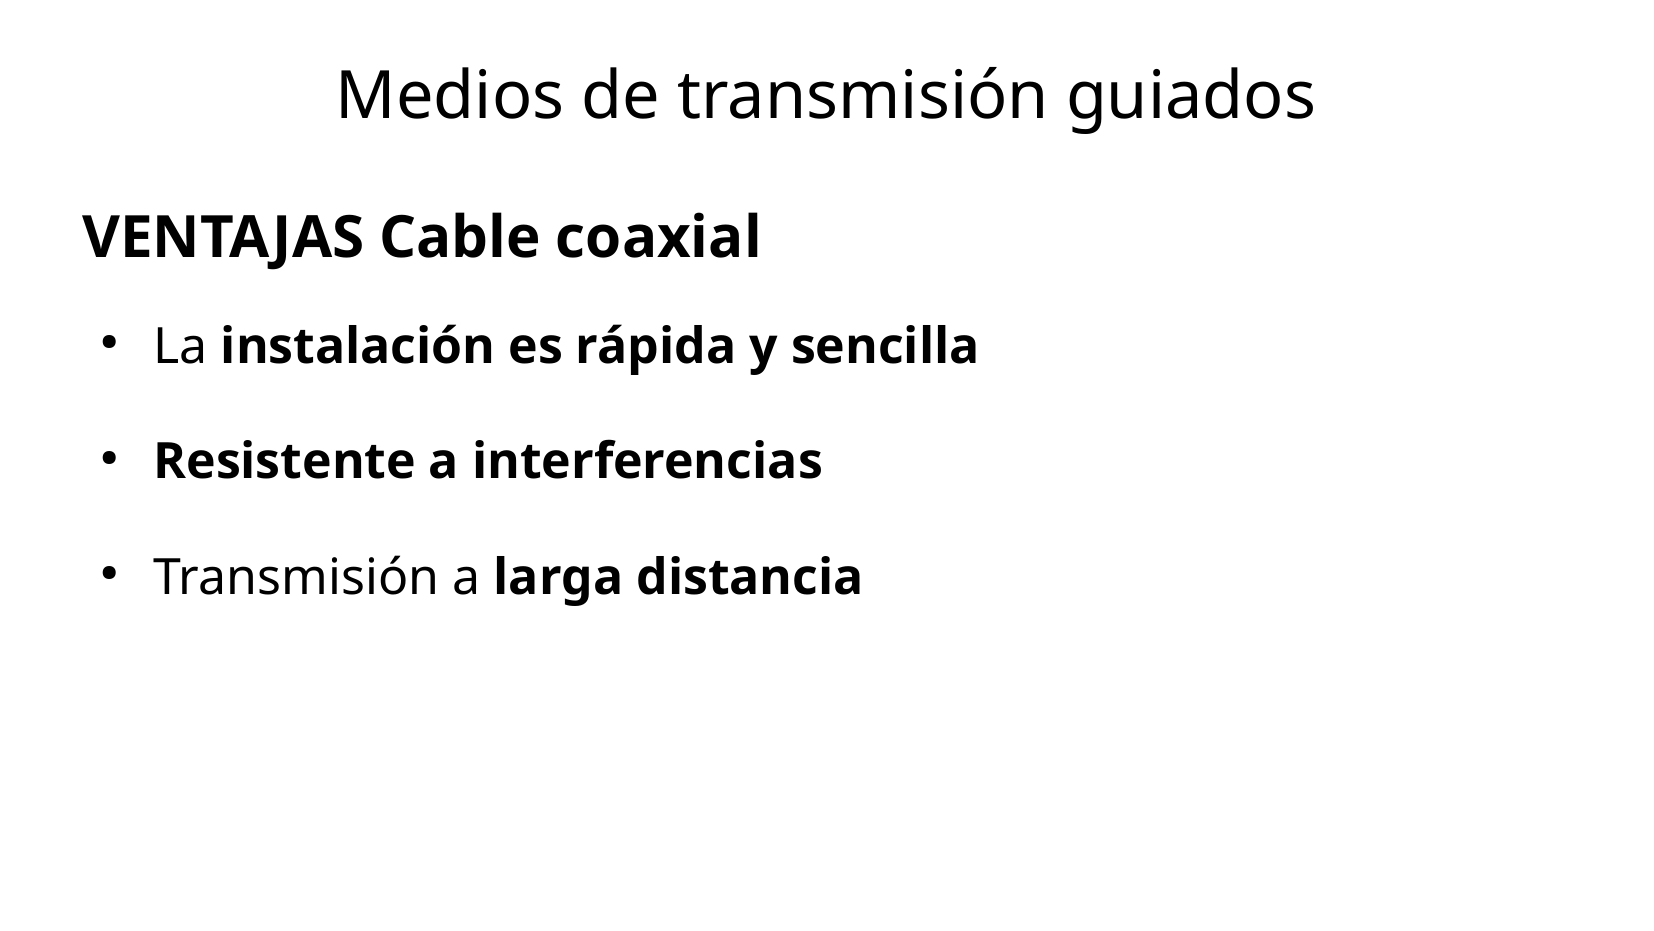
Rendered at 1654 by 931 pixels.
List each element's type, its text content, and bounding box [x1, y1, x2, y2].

list VENTAJAS Cable coaxial La instalación es rápida y sencilla Resistente a interferencias Transmisión a larga distancia [82, 194, 1565, 875]
title Medios de transmisión guiados [82, 37, 1571, 148]
